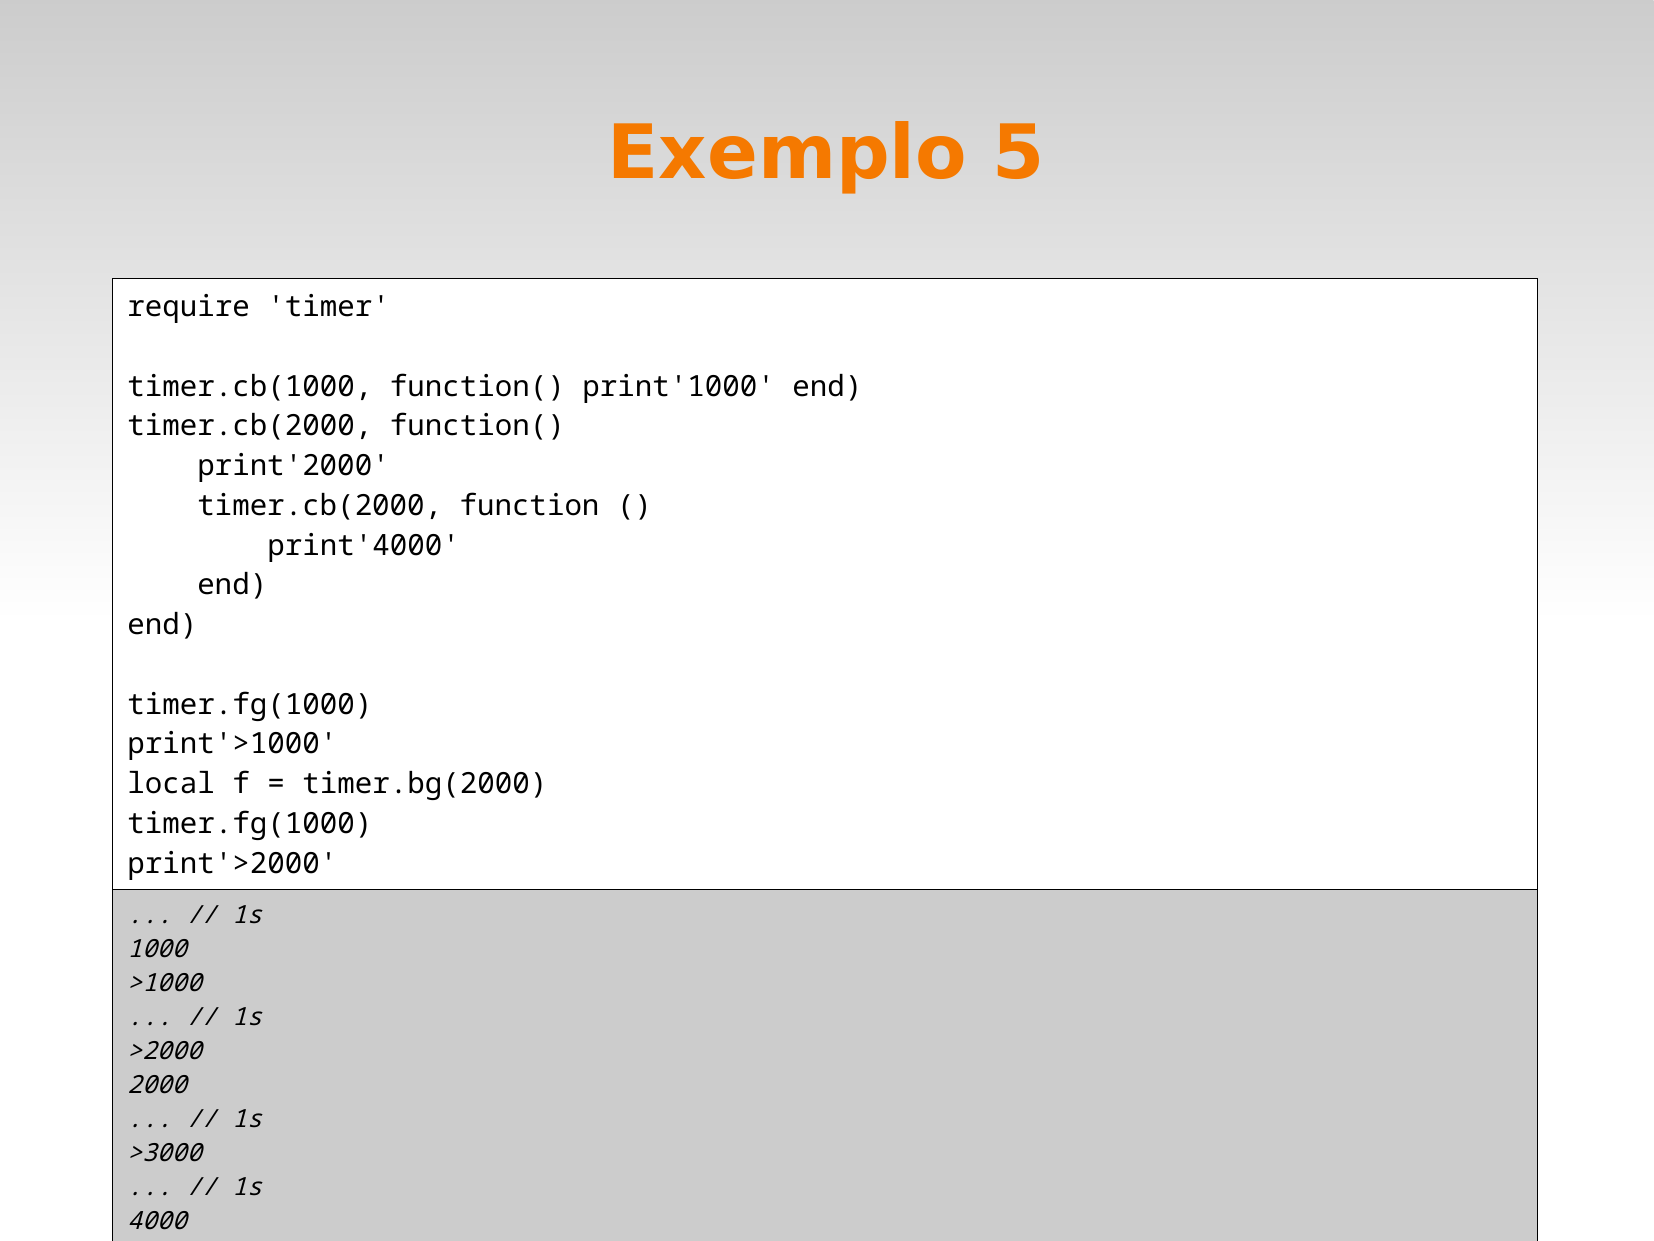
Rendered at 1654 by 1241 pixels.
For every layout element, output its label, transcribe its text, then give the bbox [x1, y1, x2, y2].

text_box ... // 1s 1000 >1000 ... // 1s >2000 2000 ... // 1s >3000 ... // 1s 4000 [112, 889, 1538, 1195]
text_box require 'timer' timer.cb(1000, function() print'1000' end) timer.cb(2000, function() print'2000' timer.cb(2000, function () print'4000' end) end) timer.fg(1000) print'>1000' local f = timer.bg(2000) timer.fg(1000) print'>2000' f.fg() print'>3000' [112, 278, 1538, 872]
title Exemplo 5 [82, 49, 1571, 257]
